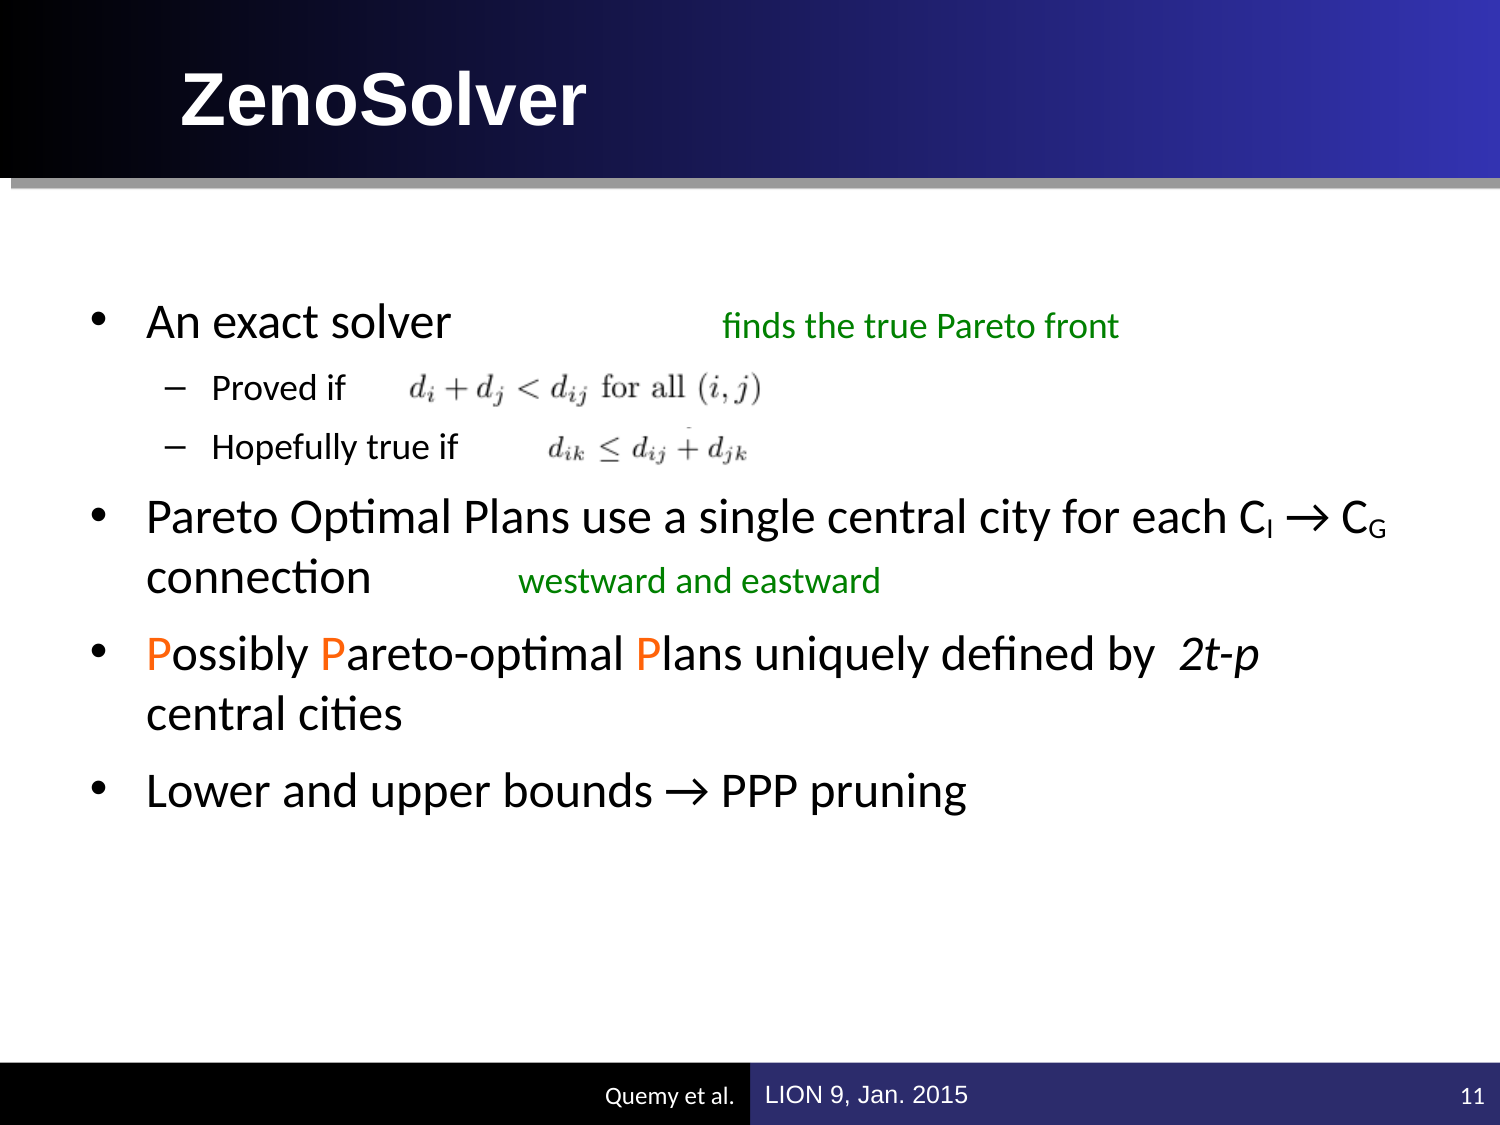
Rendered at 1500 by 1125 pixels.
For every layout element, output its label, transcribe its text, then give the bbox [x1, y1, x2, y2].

picture [401, 366, 766, 410]
picture [545, 427, 756, 473]
text_box ZenoSolver [165, 43, 1404, 148]
list An exact solver finds the true Pareto front Proved if Hopefully true if Pareto Optimal Plans use a single central city for each CI → CG connection westward and eastward Possibly Pareto-optimal Plans uniquely defined by 2t-p central cities Lower and upper bounds → PPP pruning [75, 280, 1426, 1016]
